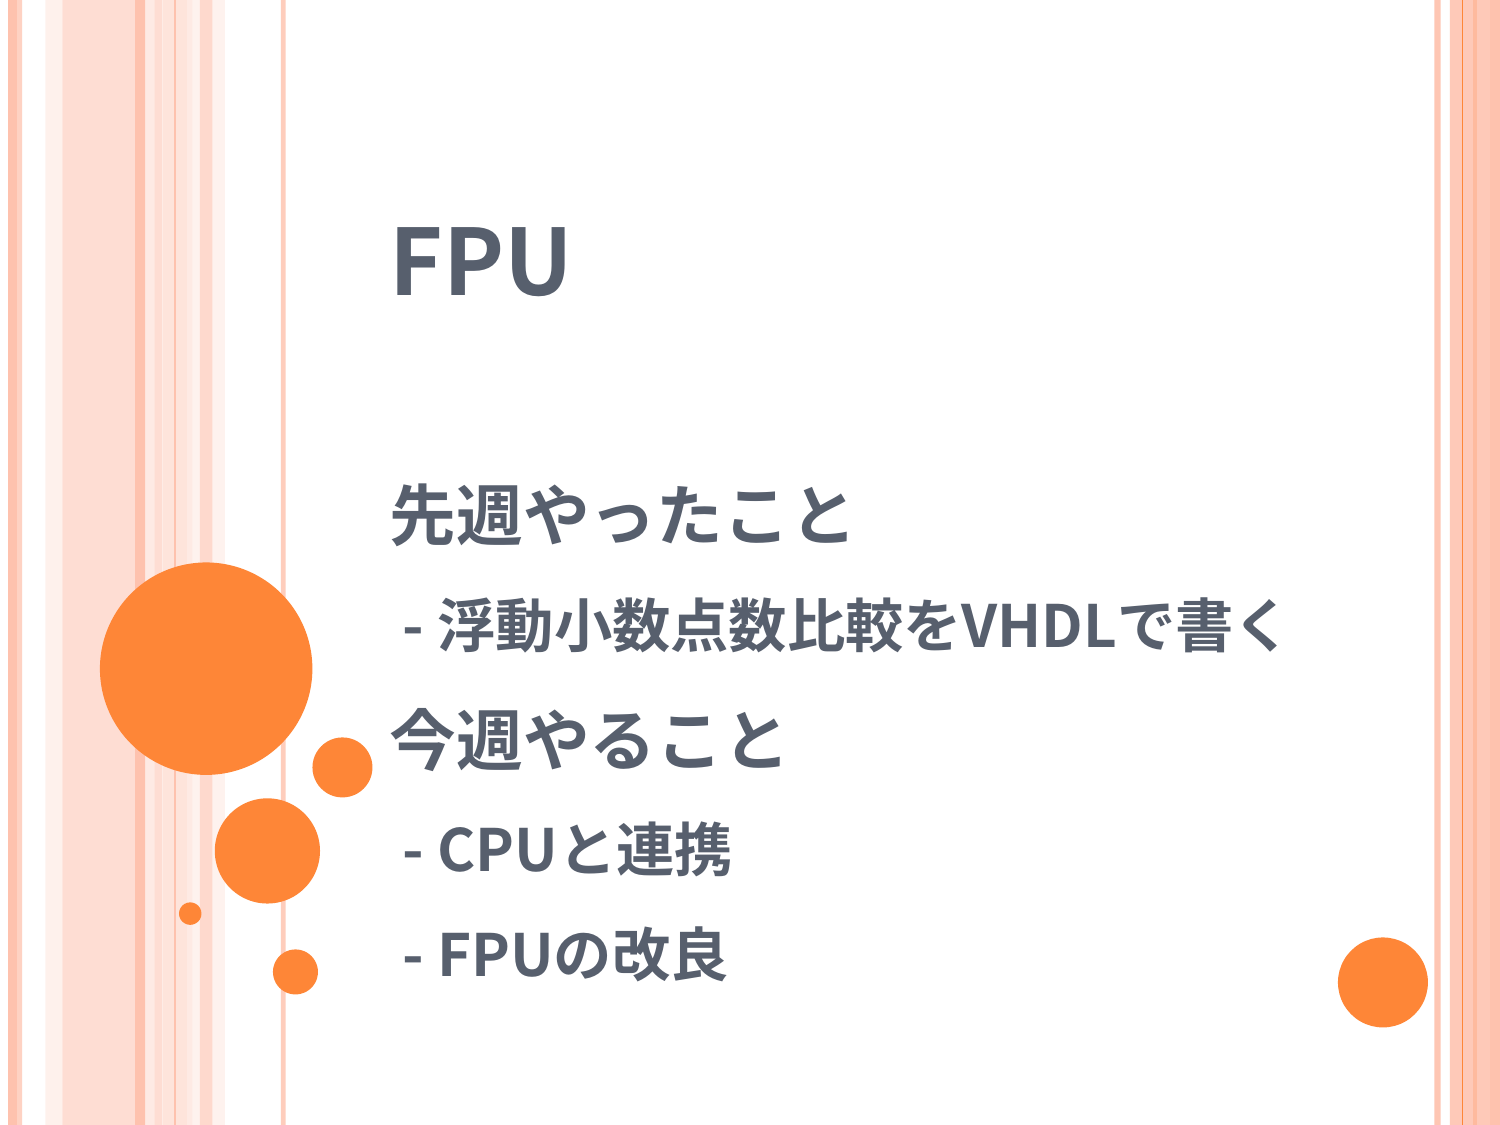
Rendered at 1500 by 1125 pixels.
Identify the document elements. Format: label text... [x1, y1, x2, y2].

title FPU 先週やったこと - 浮動小数点数比較をVHDLで書く 今週やること - CPUと連携 - FPUの改良 [375, 90, 1388, 1047]
